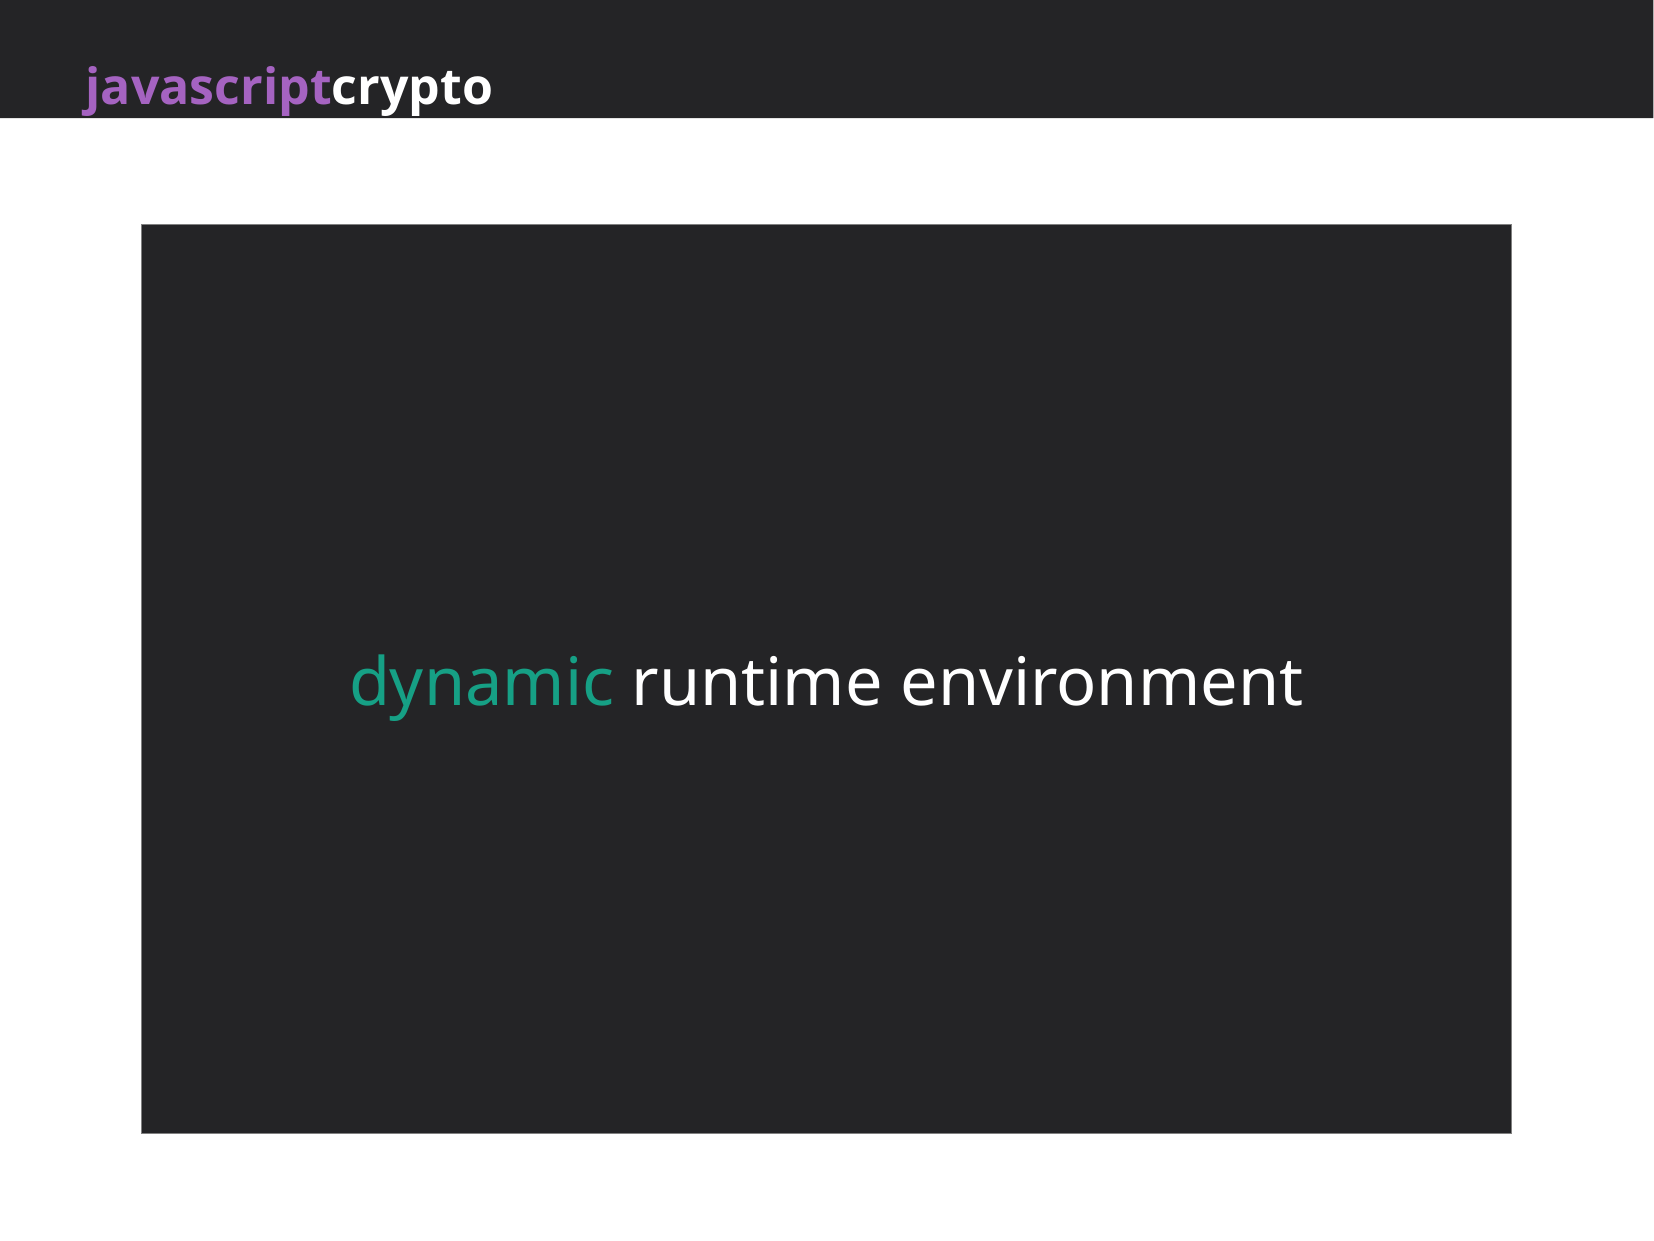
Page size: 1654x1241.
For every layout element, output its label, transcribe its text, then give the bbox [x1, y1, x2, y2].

text_box [165, 531, 1441, 1087]
text_box dynamic runtime environment [141, 224, 1512, 1134]
text_box javascriptcrypto [70, 43, 544, 119]
text_box [0, 0, 1654, 119]
